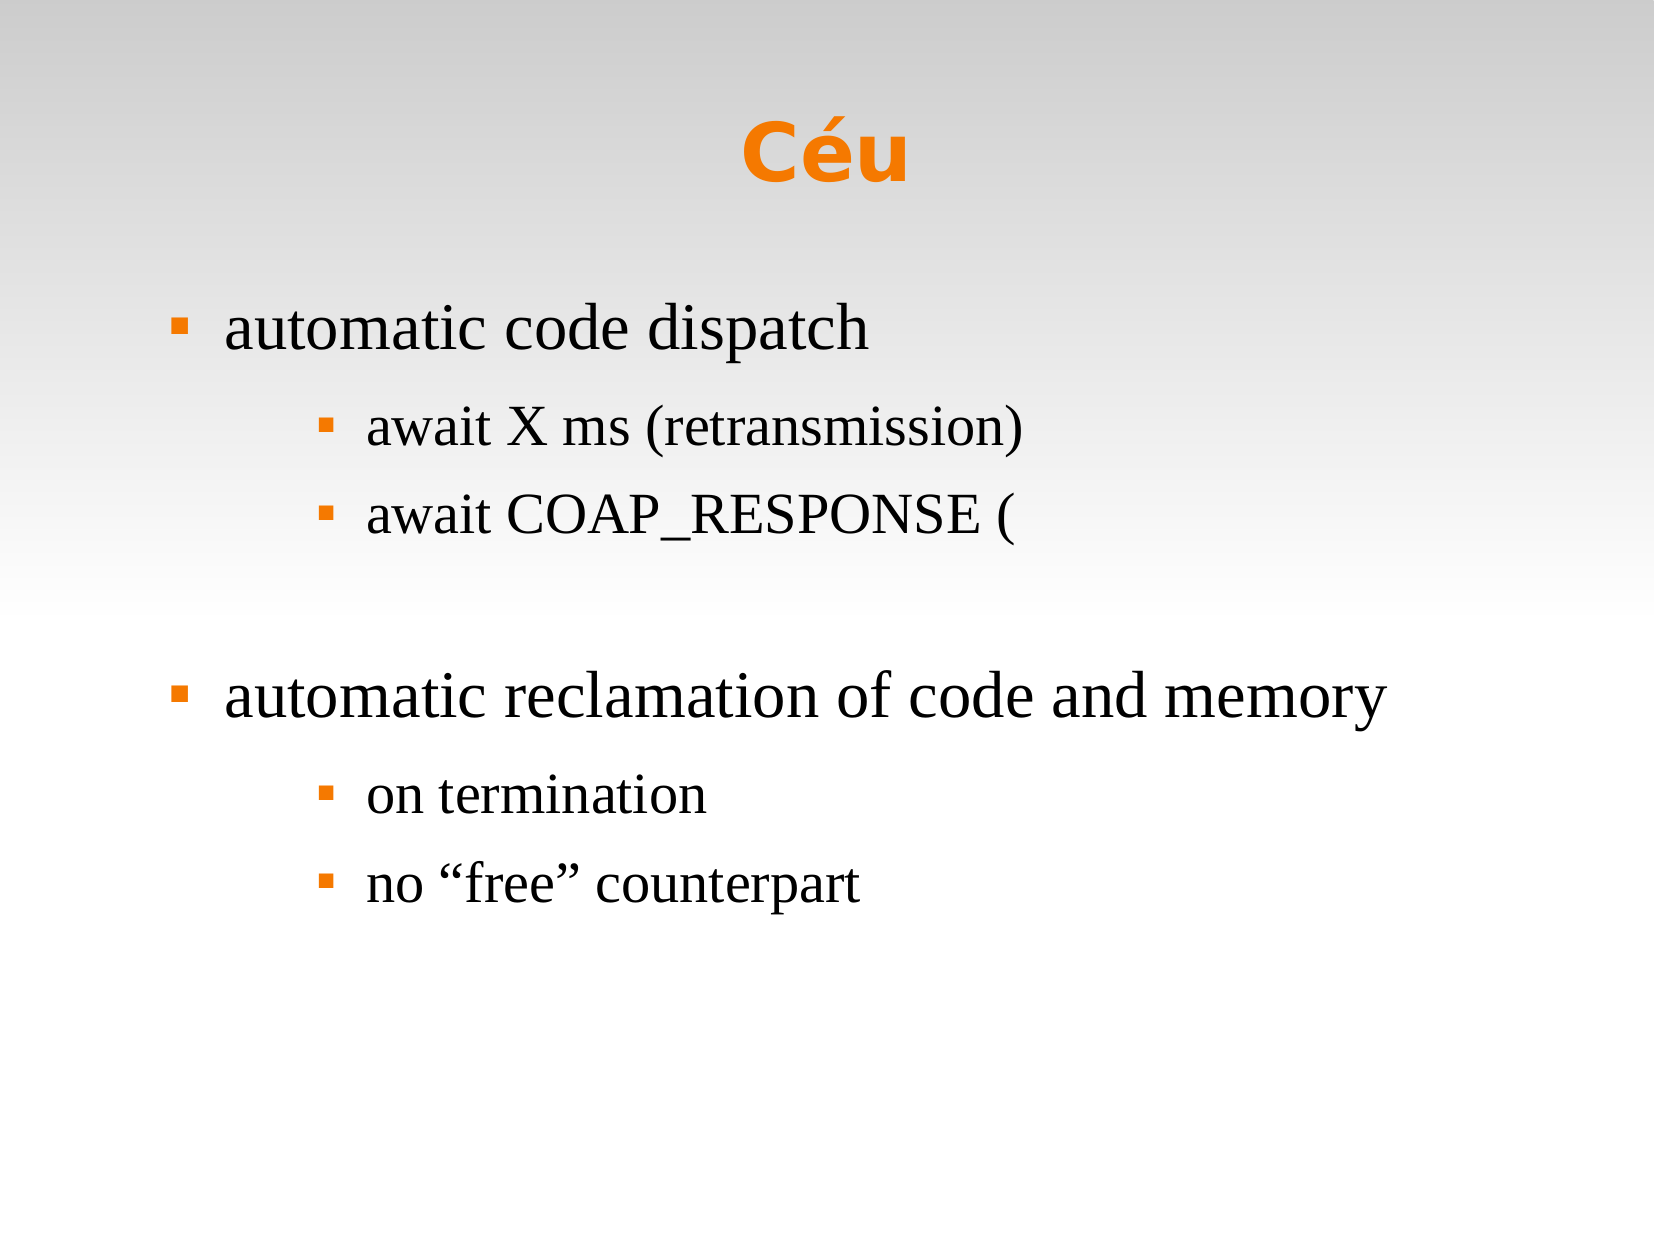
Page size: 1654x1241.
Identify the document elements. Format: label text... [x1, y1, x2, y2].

list automatic code dispatch await X ms (retransmission) await COAP_RESPONSE ( automatic reclamation of code and memory on termination no “free” counterpart [82, 290, 1571, 1109]
title Céu [82, 49, 1571, 257]
